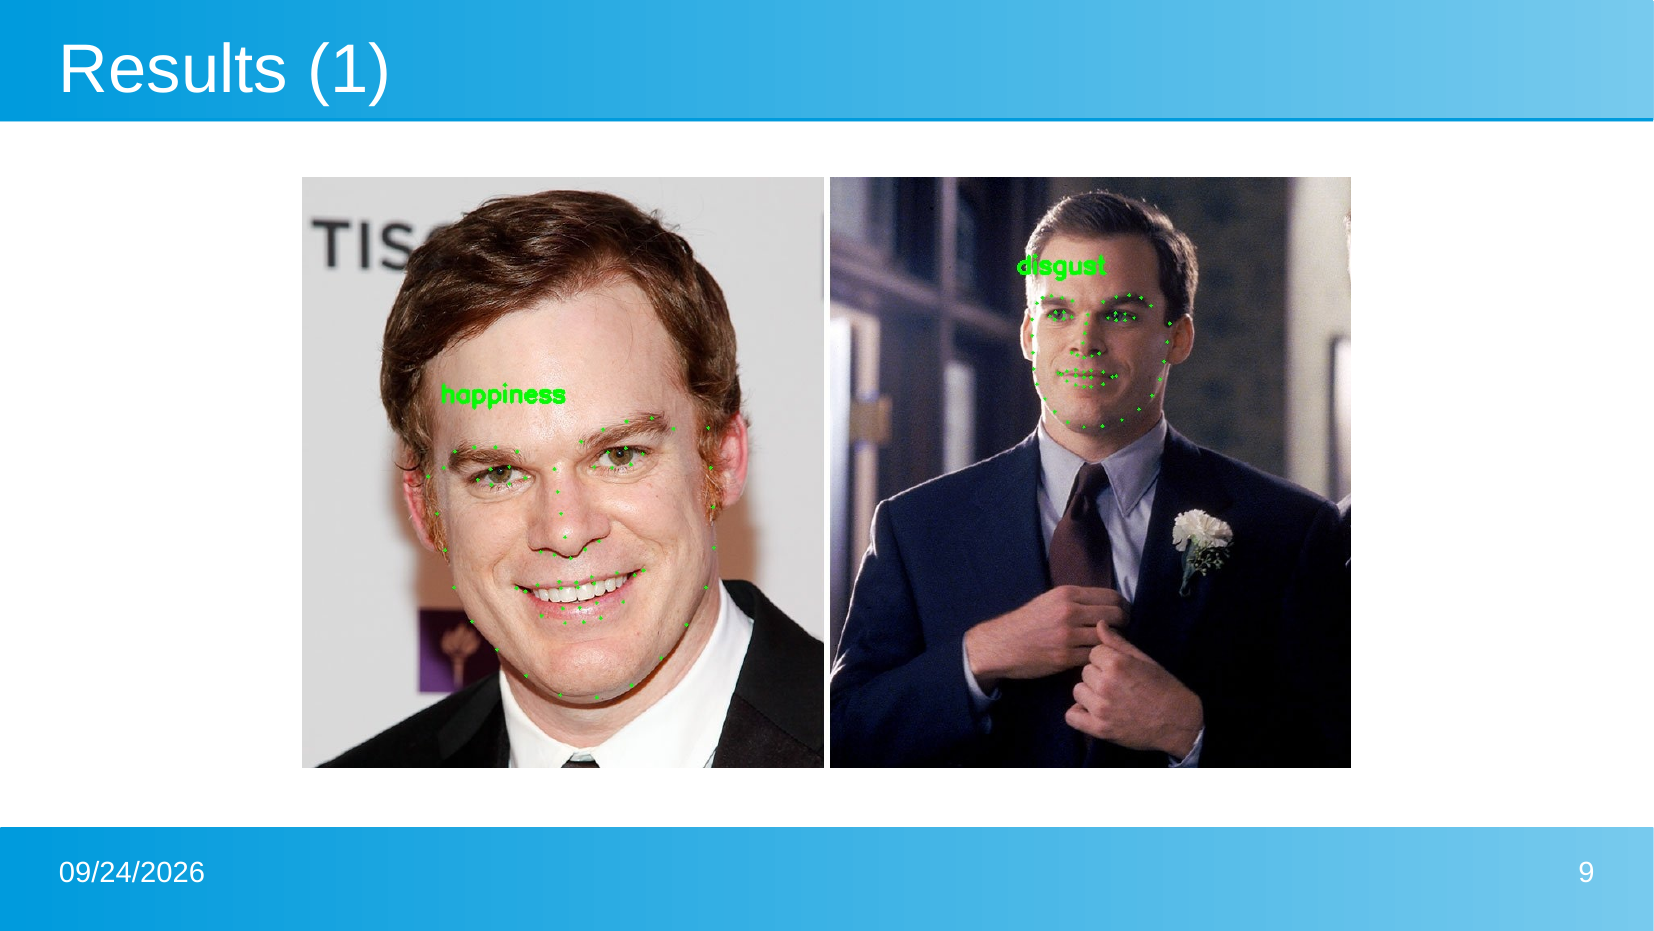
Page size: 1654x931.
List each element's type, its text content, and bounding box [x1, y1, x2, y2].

picture [302, 177, 1351, 768]
title Results (1) [59, 29, 1595, 108]
